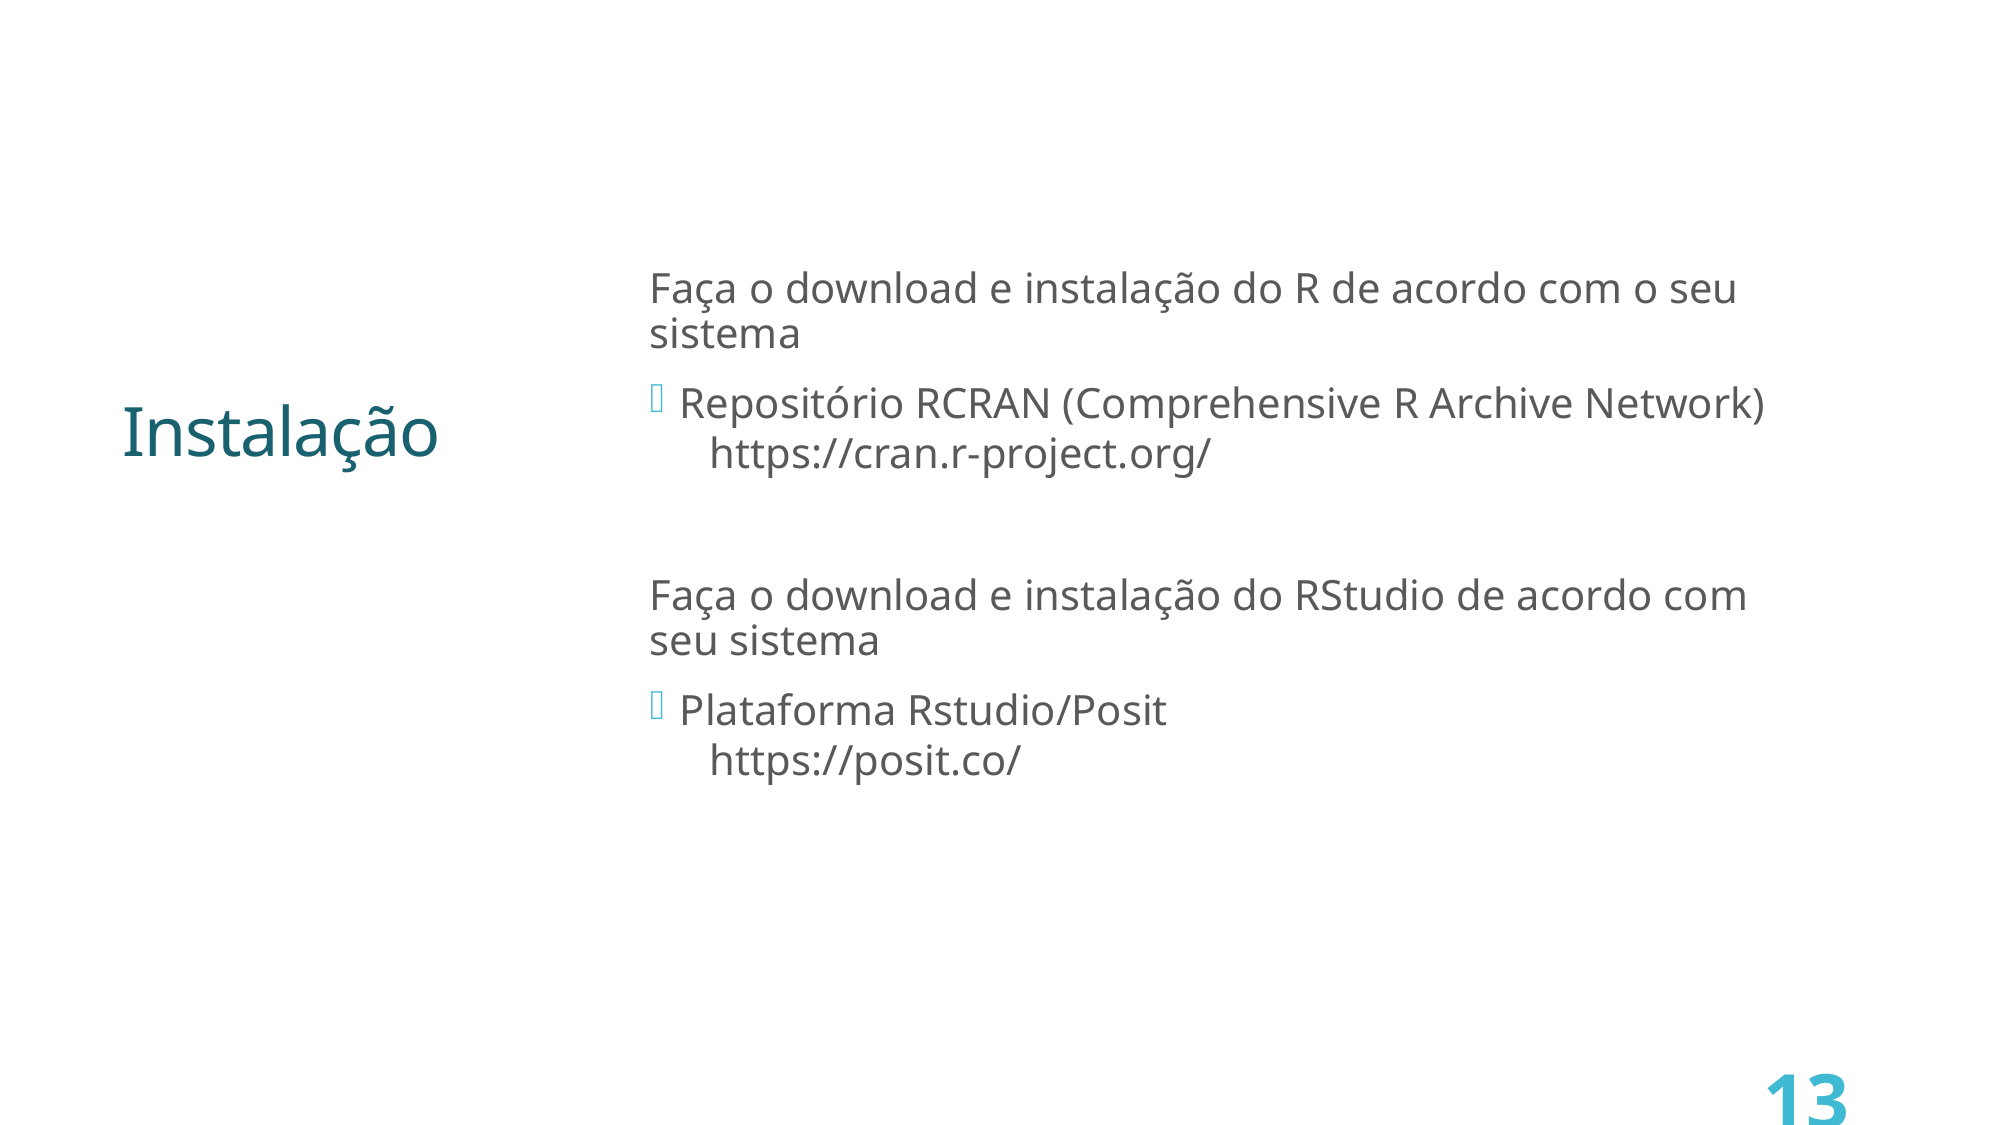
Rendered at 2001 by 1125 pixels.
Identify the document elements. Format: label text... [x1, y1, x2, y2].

slide_number 11 [1748, 1045, 2000, 1106]
text_box Instalação R + RStudio [0, 389, 564, 627]
list Faça o download e instalação do R de acordo com o seu sistema Repositório RCRAN (Comprehensive R Archive Network) https://cran.r-project.org/ Faça o download e instalação do RStudio de acordo com seu sistema Plataforma Rstudio/Posit https://posit.co/ [634, 141, 1835, 982]
